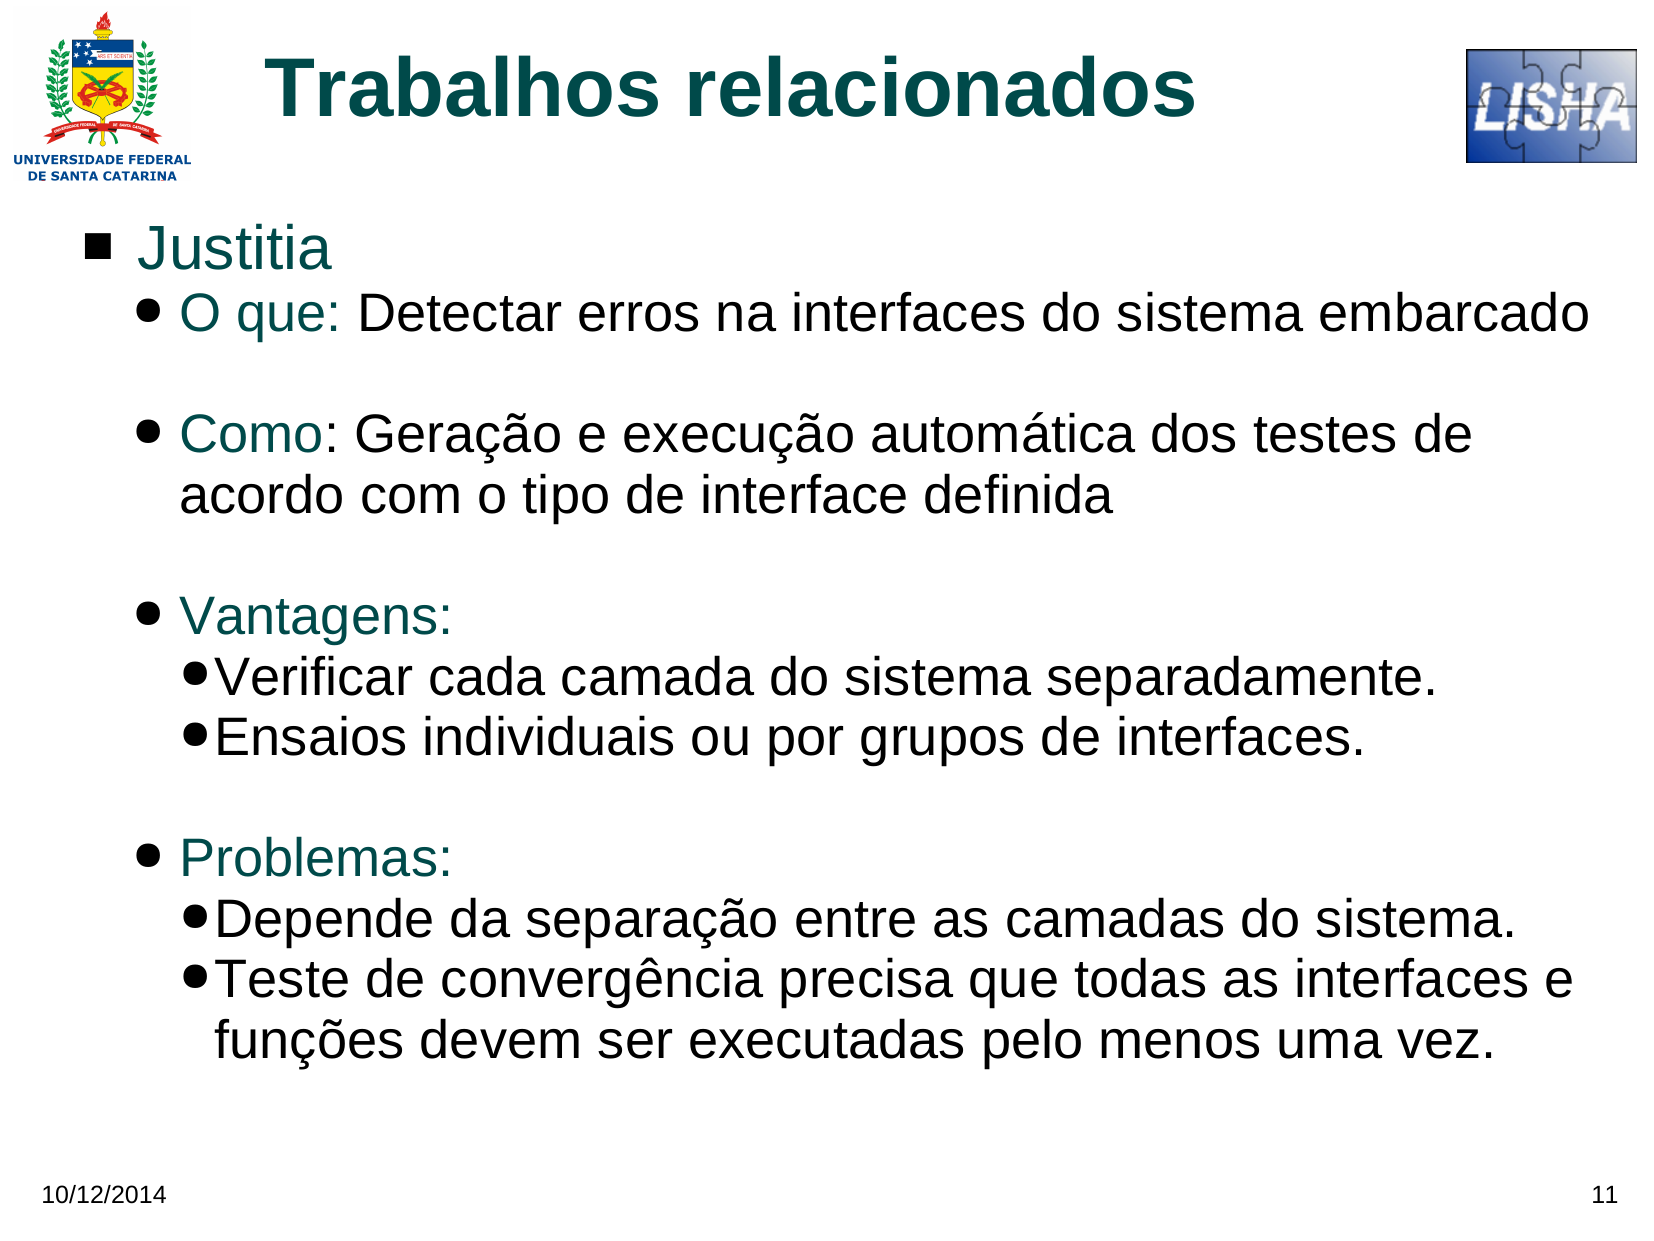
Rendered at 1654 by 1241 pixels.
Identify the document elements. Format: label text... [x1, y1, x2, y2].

picture [13, 6, 191, 181]
picture [1466, 49, 1637, 163]
title Trabalhos relacionados [37, 37, 1426, 151]
list Justitia O que: Detectar erros na interfaces do sistema embarcado Como: Geração e execução automática dos testes de acordo com o tipo de interface definida Vantagens: Verificar cada camada do sistema separadamente. Ensaios individuais ou por grupos de interfaces. Problemas: Depende da separação entre as camadas do sistema. Teste de convergência precisa que todas as interfaces e funções devem ser executadas pelo menos uma vez. [37, 213, 1613, 1166]
